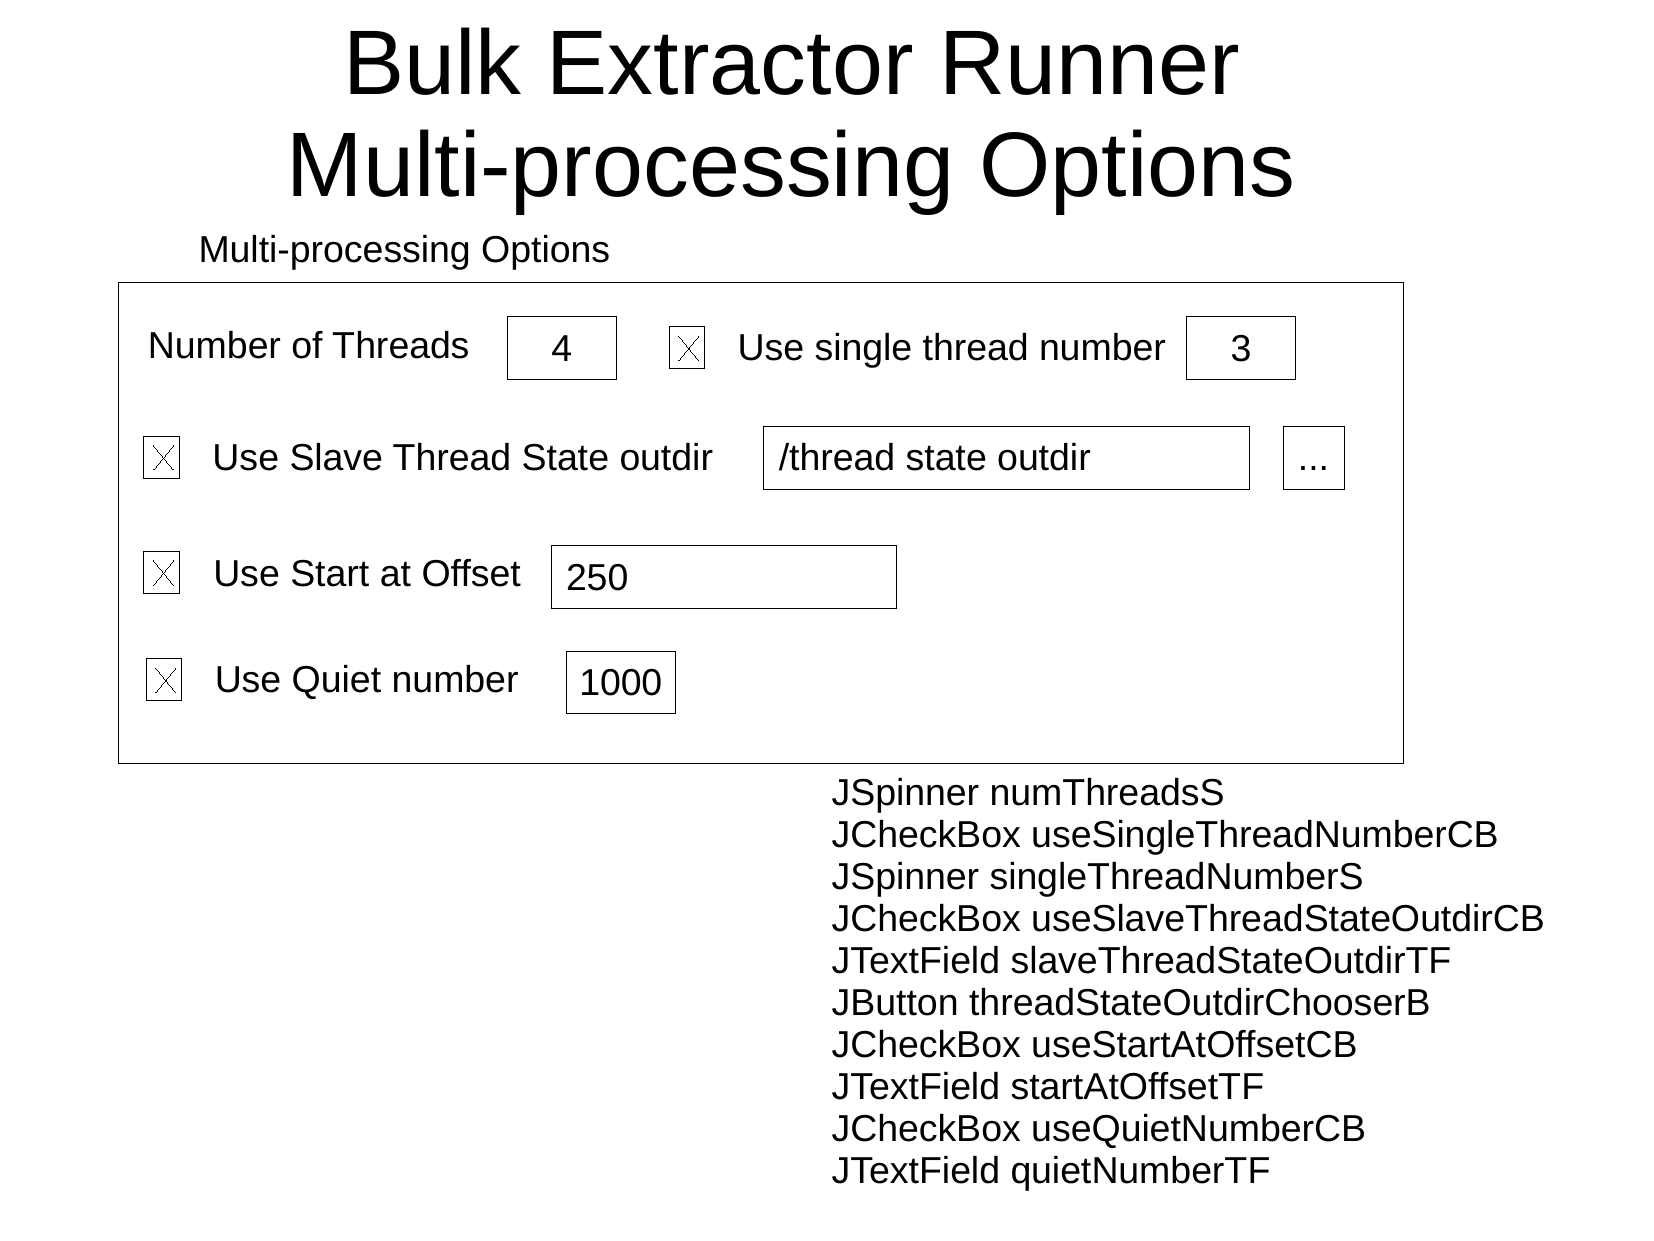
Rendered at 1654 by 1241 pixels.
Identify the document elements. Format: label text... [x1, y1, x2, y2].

text_box 3 [1186, 316, 1296, 380]
text_box Use Quiet number [200, 651, 566, 713]
text_box Use Start at Offset [198, 545, 546, 607]
text_box /thread state outdir [763, 426, 1250, 490]
text_box 4 [507, 316, 617, 380]
text_box Use Slave Thread State outdir [197, 428, 764, 491]
text_box 1000 [566, 651, 676, 714]
title Bulk Extractor Runner Multi-processing Options [47, 0, 1537, 228]
text_box JSpinner numThreadsS JCheckBox useSingleThreadNumberCB JSpinner singleThreadNumberS JCheckBox useSlaveThreadStateOutdirCB JTextField slaveThreadStateOutdirTF JButton threadStateOutdirChooserB JCheckBox useStartAtOffsetCB JTextField startAtOffsetTF JCheckBox useQuietNumberCB JTextField quietNumberTF [816, 763, 1431, 1241]
text_box 250 [551, 545, 897, 609]
text_box Multi-processing Options [183, 220, 641, 283]
text_box ... [1283, 426, 1345, 490]
text_box Use single thread number [723, 319, 1231, 381]
text_box Number of Threads [133, 316, 507, 379]
